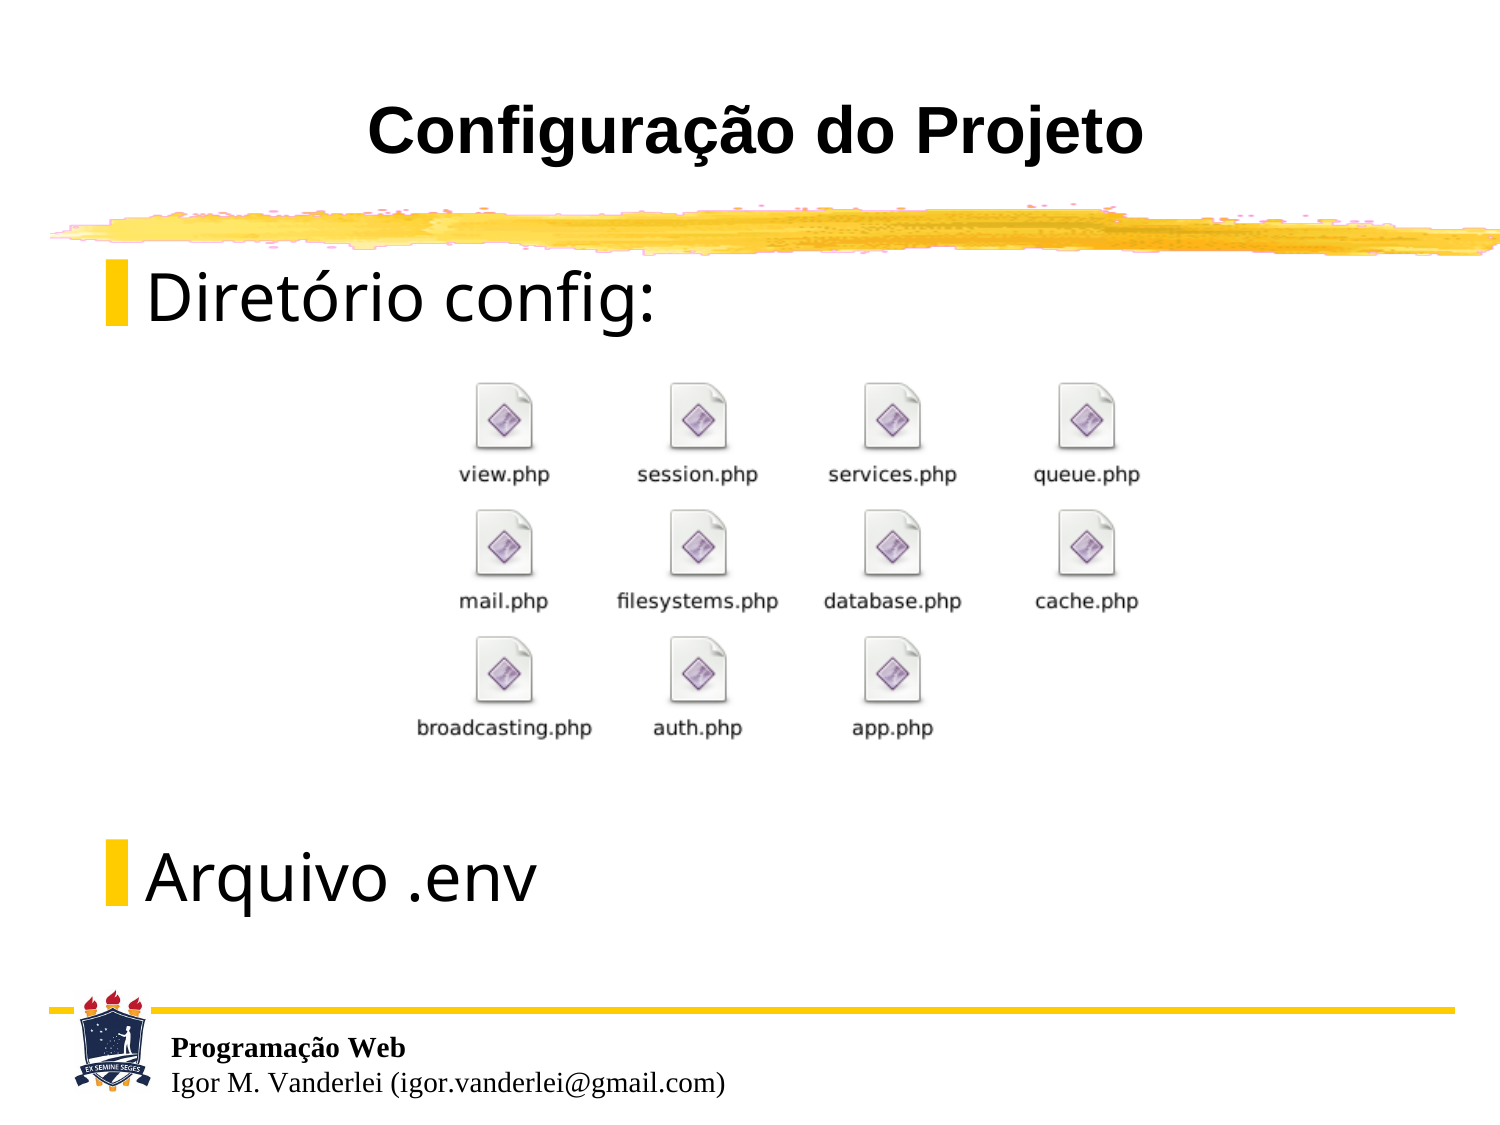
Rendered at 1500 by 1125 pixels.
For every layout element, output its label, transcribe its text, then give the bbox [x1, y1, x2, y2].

picture [50, 198, 1500, 267]
title Configuração do Projeto [24, 54, 1488, 175]
picture [74, 990, 151, 1093]
list Diretório config: Arquivo .env [74, 246, 1417, 990]
picture [409, 372, 1170, 768]
